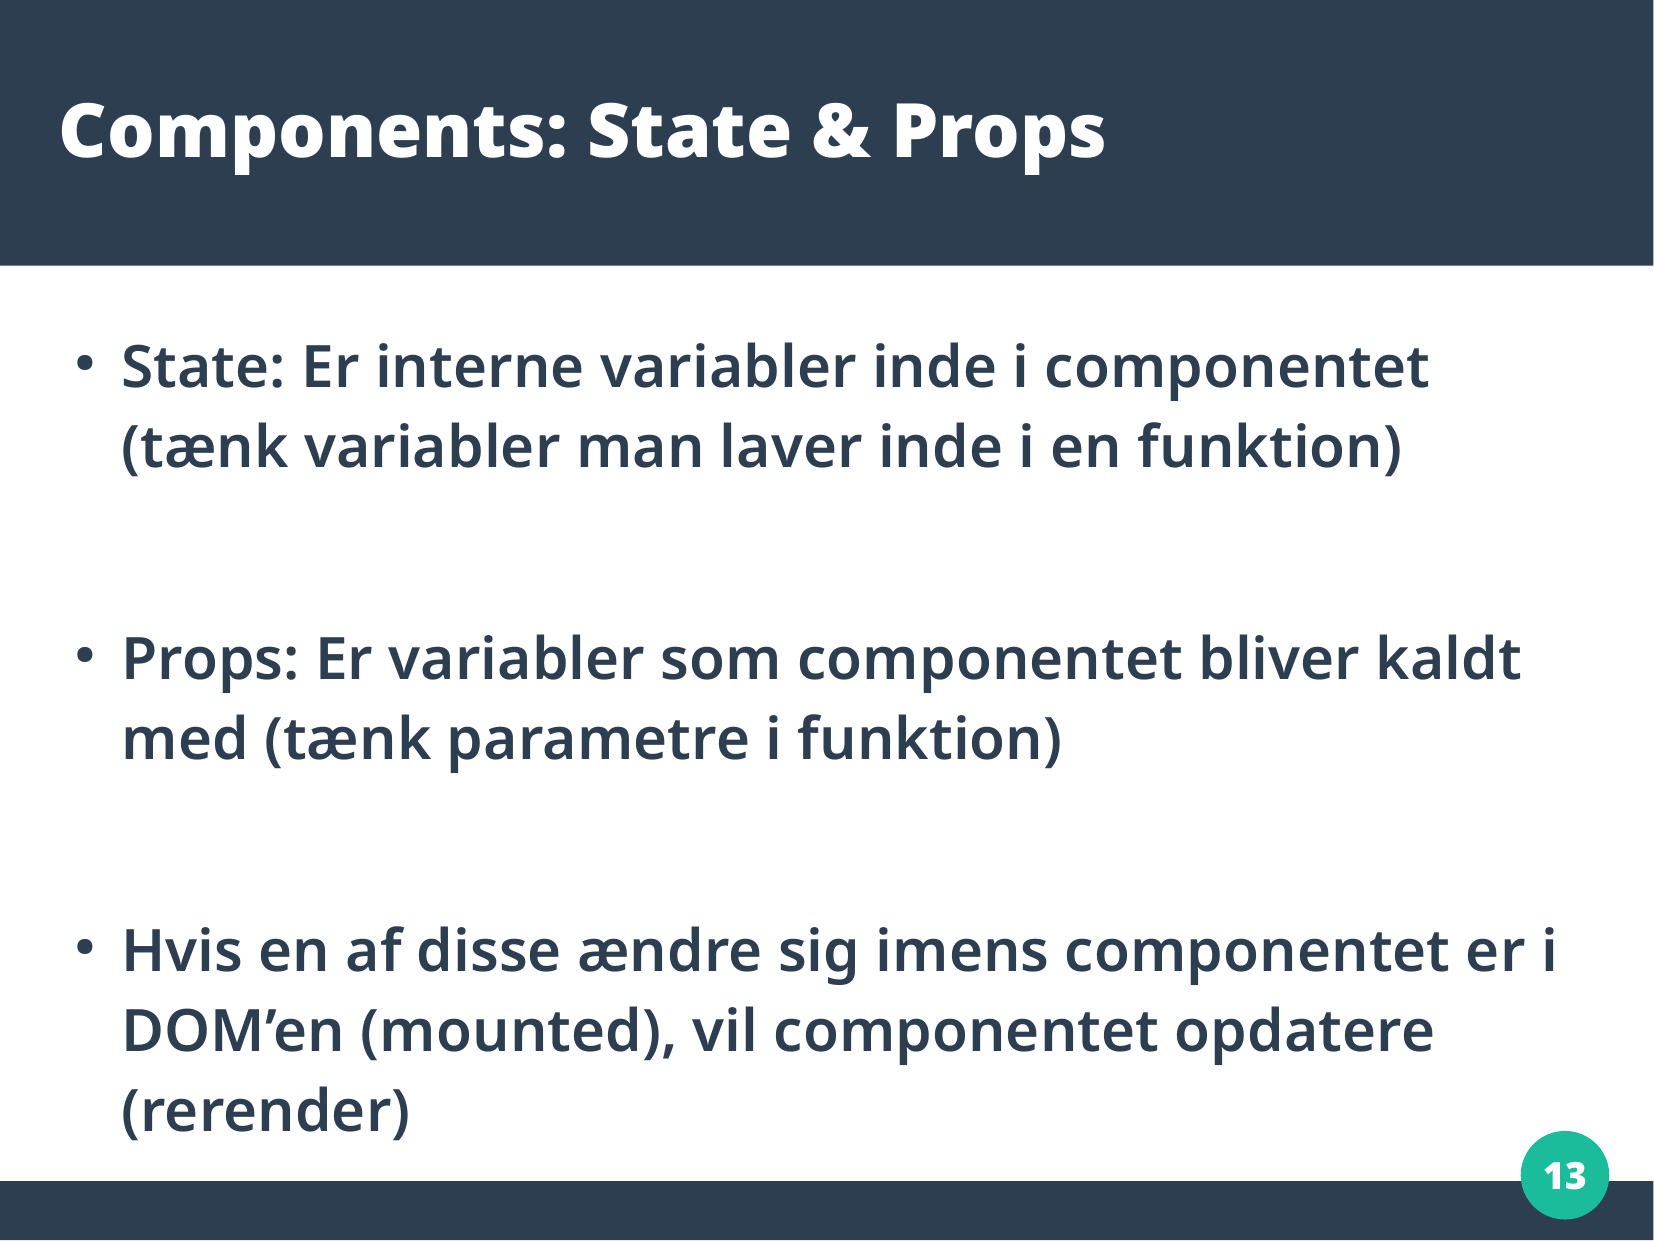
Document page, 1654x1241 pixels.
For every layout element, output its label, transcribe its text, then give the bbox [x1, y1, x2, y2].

title Components: State & Props [59, 49, 1595, 207]
list State: Er interne variabler inde i componentet (tænk variabler man laver inde i en funktion) Props: Er variabler som componentet bliver kaldt med (tænk parametre i funktion) Hvis en af disse ændre sig imens componentet er i DOM’en (mounted), vil componentet opdatere (rerender) [59, 324, 1595, 1152]
